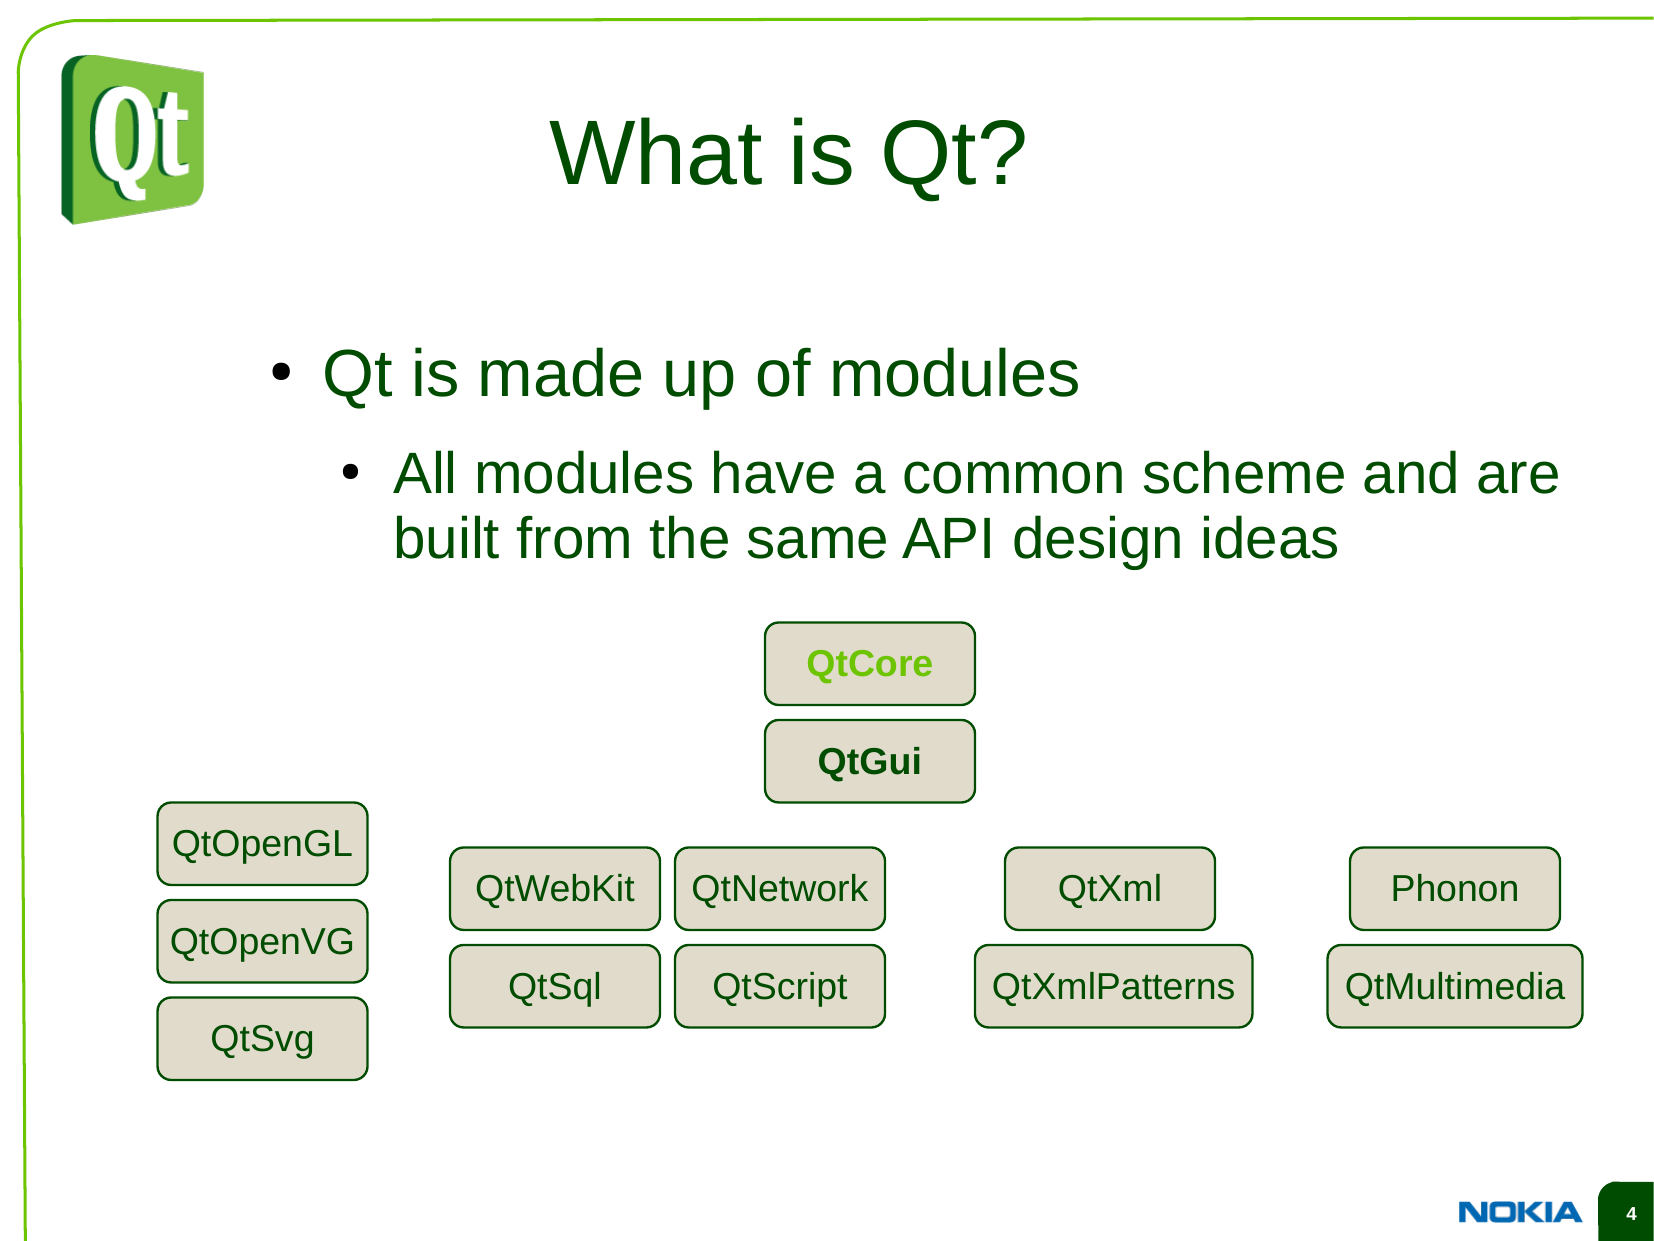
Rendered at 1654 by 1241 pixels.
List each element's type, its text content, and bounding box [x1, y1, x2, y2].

text_box QtCore [765, 622, 976, 706]
text_box QtWebKit [450, 847, 661, 931]
text_box QtSvg [157, 997, 368, 1081]
text_box Phonon [1350, 847, 1561, 931]
text_box QtOpenGL [157, 802, 368, 886]
text_box QtNetwork [675, 847, 886, 931]
text_box QtXml [1005, 847, 1216, 931]
text_box QtXmlPatterns [974, 944, 1253, 1028]
text_box QtSql [450, 944, 661, 1028]
picture [1459, 1201, 1583, 1223]
text_box QtGui [765, 719, 976, 803]
text_box QtScript [675, 944, 886, 1028]
list Qt is made up of modules All modules have a common scheme and are built from the same API design ideas [251, 336, 1571, 1100]
text_box QtMultimedia [1327, 944, 1583, 1028]
text_box QtOpenVG [157, 899, 368, 983]
title What is Qt? [251, 49, 1327, 257]
picture [61, 55, 204, 225]
